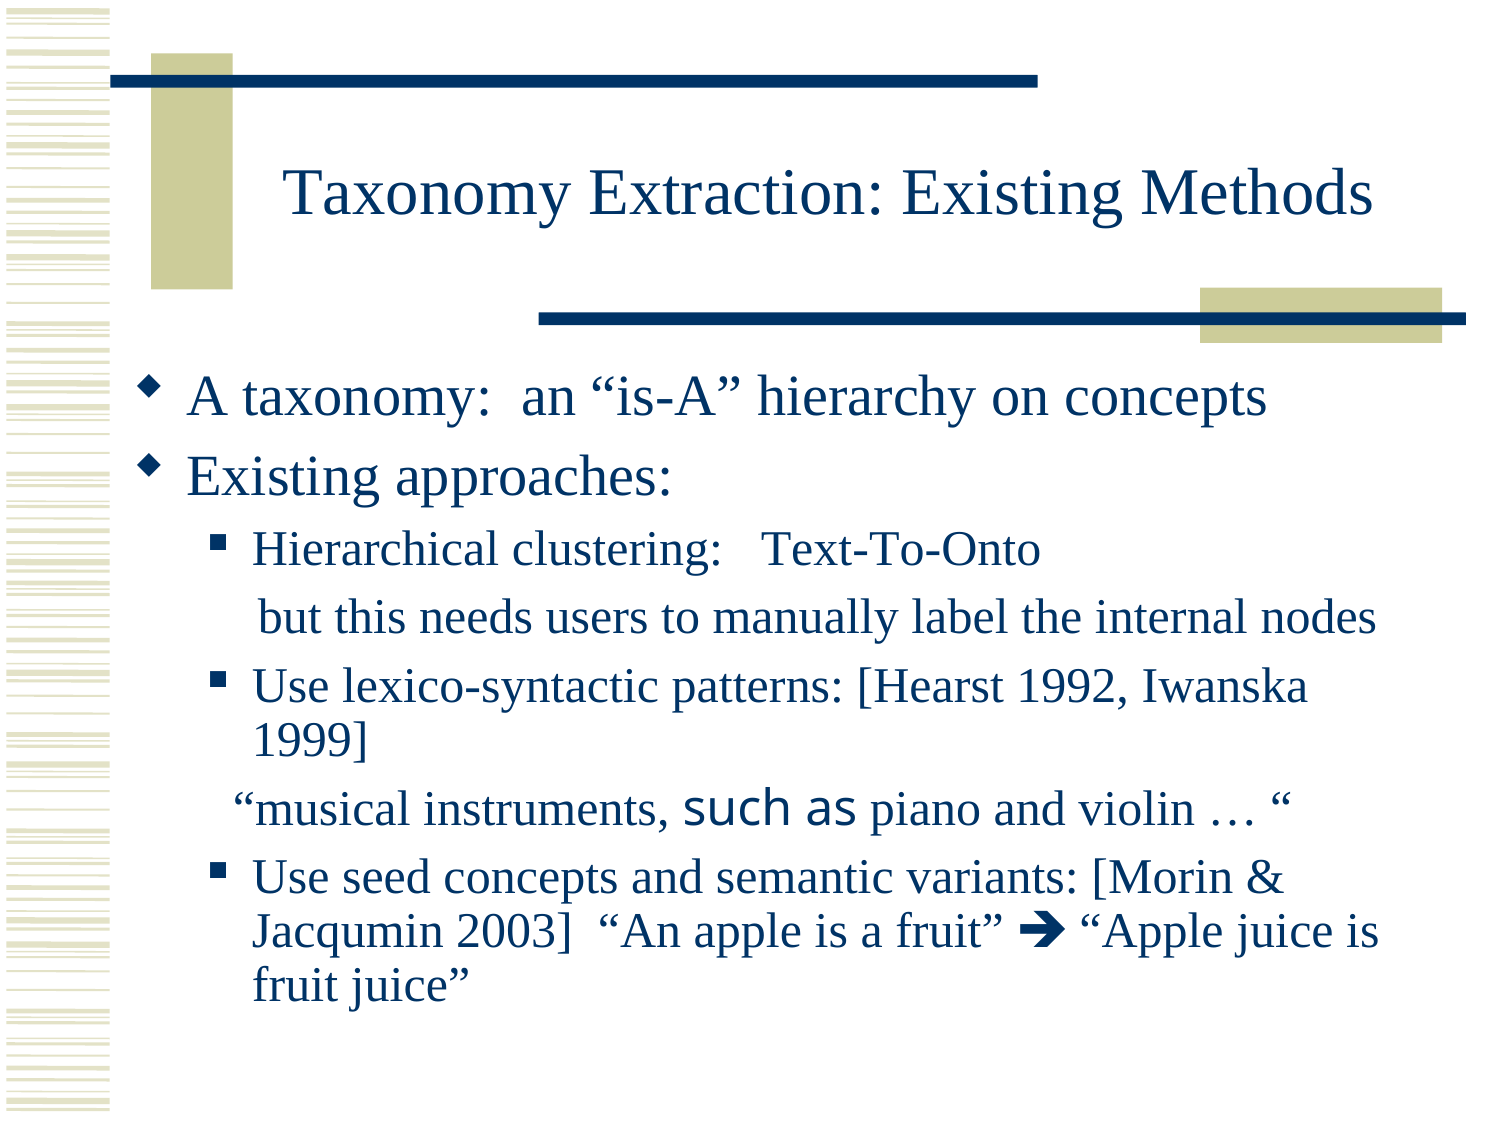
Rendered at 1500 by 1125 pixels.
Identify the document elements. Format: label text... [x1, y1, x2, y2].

title Taxonomy Extraction: Existing Methods [224, 86, 1434, 301]
list A taxonomy: an “is-A” hierarchy on concepts Existing approaches: Hierarchical clustering: Text-To-Onto but this needs users to manually label the internal nodes Use lexico-syntactic patterns: [Hearst 1992, Iwanska 1999] “musical instruments, such as piano and violin … “ Use seed concepts and semantic variants: [Morin & Jacqumin 2003] “An apple is a fruit”  “Apple juice is fruit juice” [132, 363, 1436, 1013]
